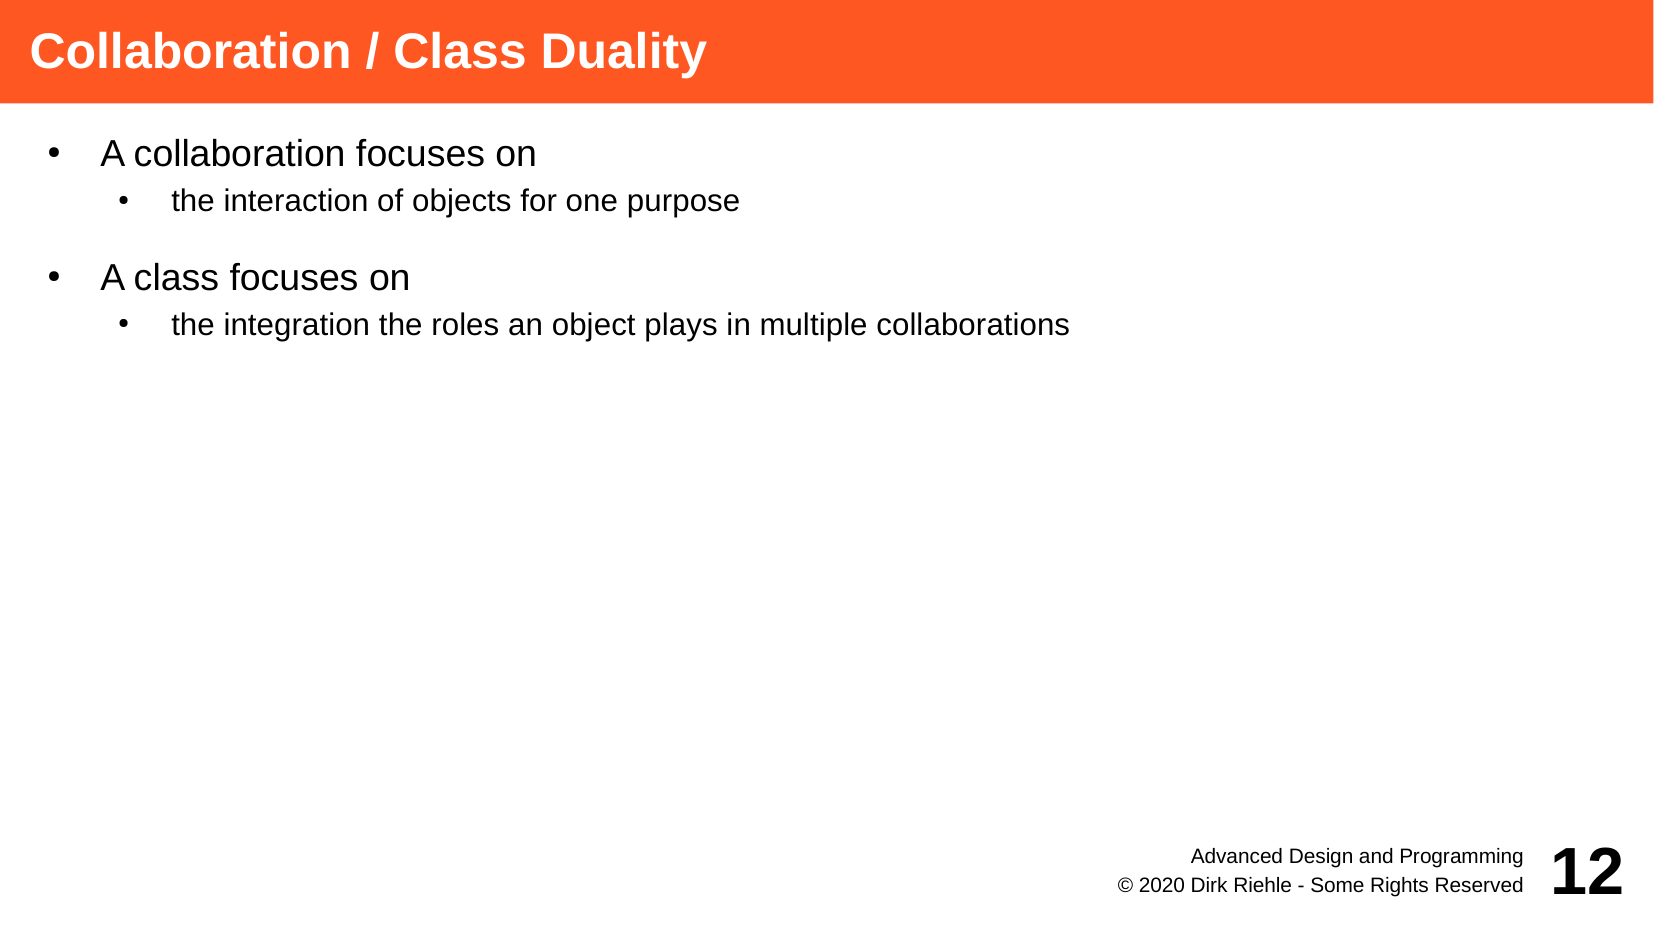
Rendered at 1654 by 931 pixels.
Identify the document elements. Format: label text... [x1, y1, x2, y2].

title Collaboration / Class Duality [0, 0, 1654, 104]
list A collaboration focuses on the interaction of objects for one purpose A class focuses on the integration the roles an object plays in multiple collaborations [29, 132, 1625, 813]
